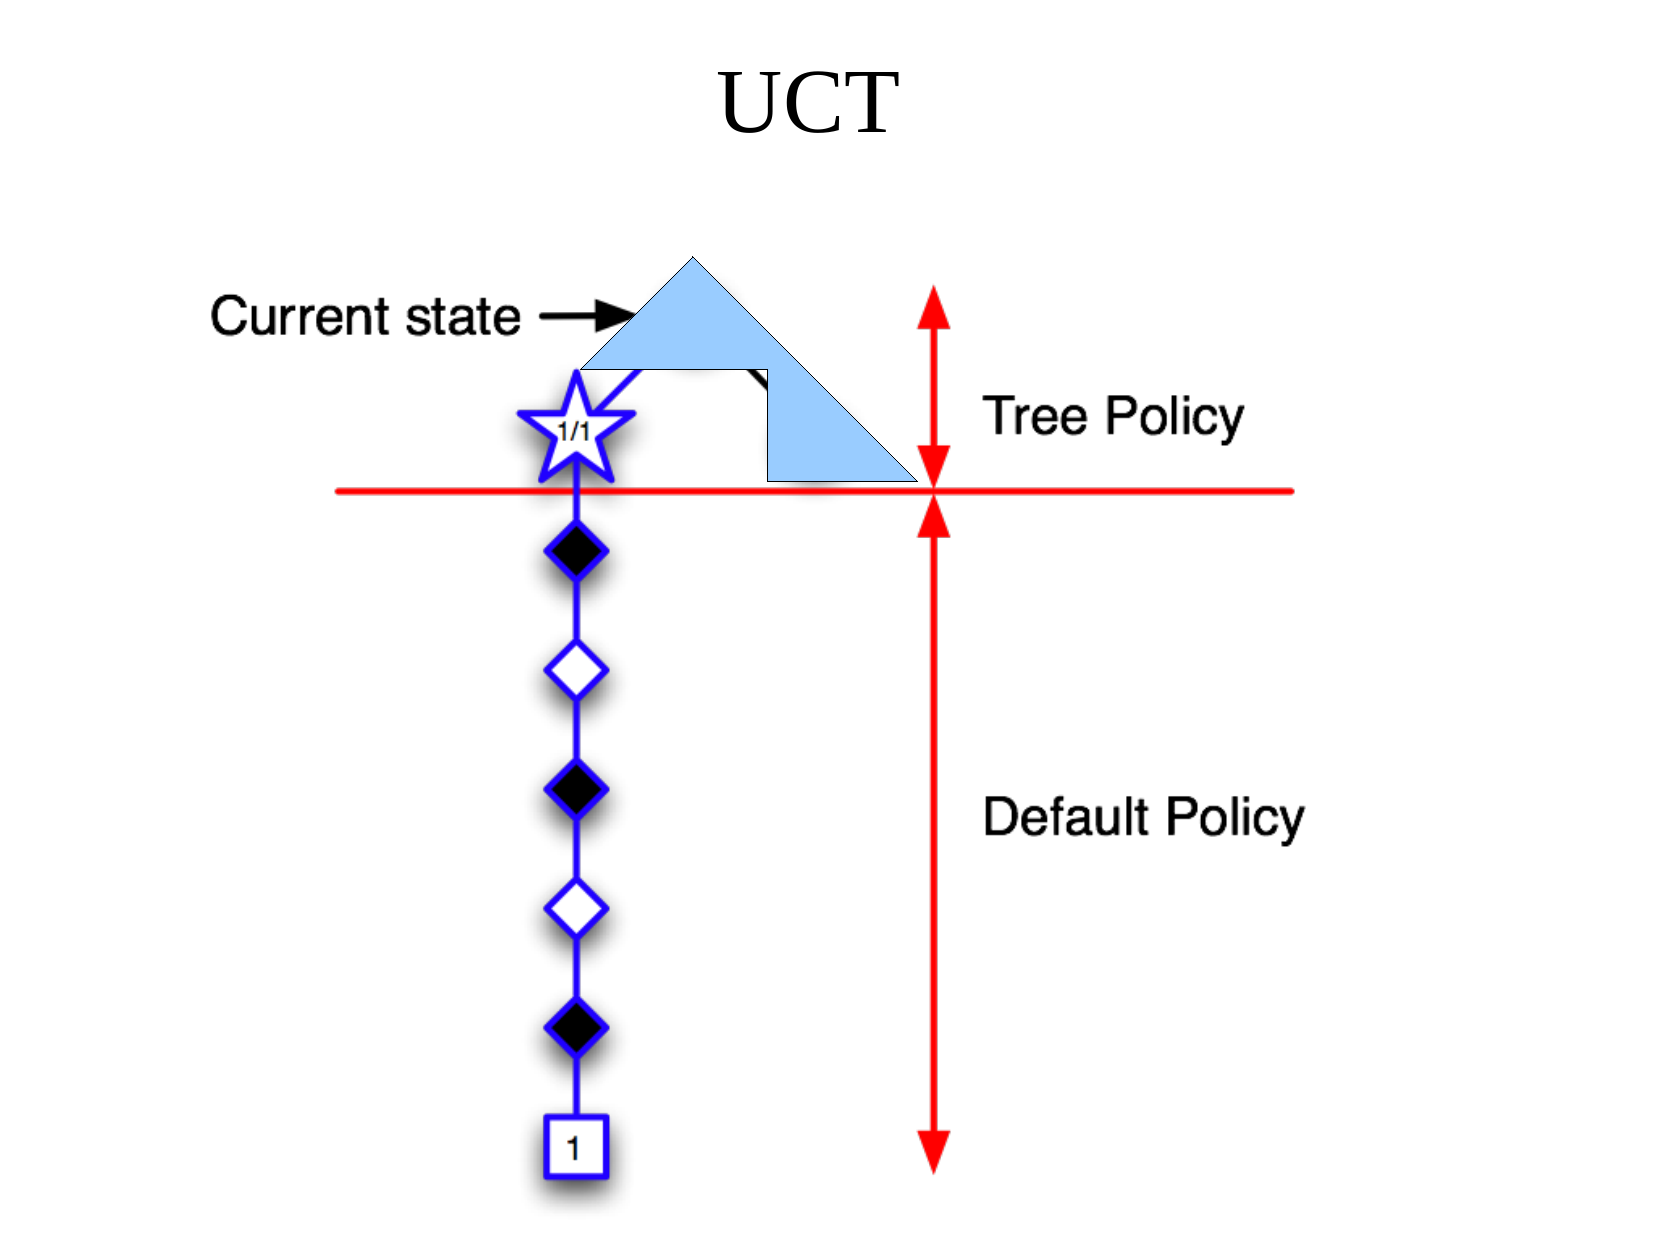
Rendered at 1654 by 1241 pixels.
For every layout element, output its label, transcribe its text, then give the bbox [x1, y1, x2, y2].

text_box [580, 256, 918, 482]
title UCT [84, 15, 1538, 188]
picture [189, 255, 1327, 1225]
